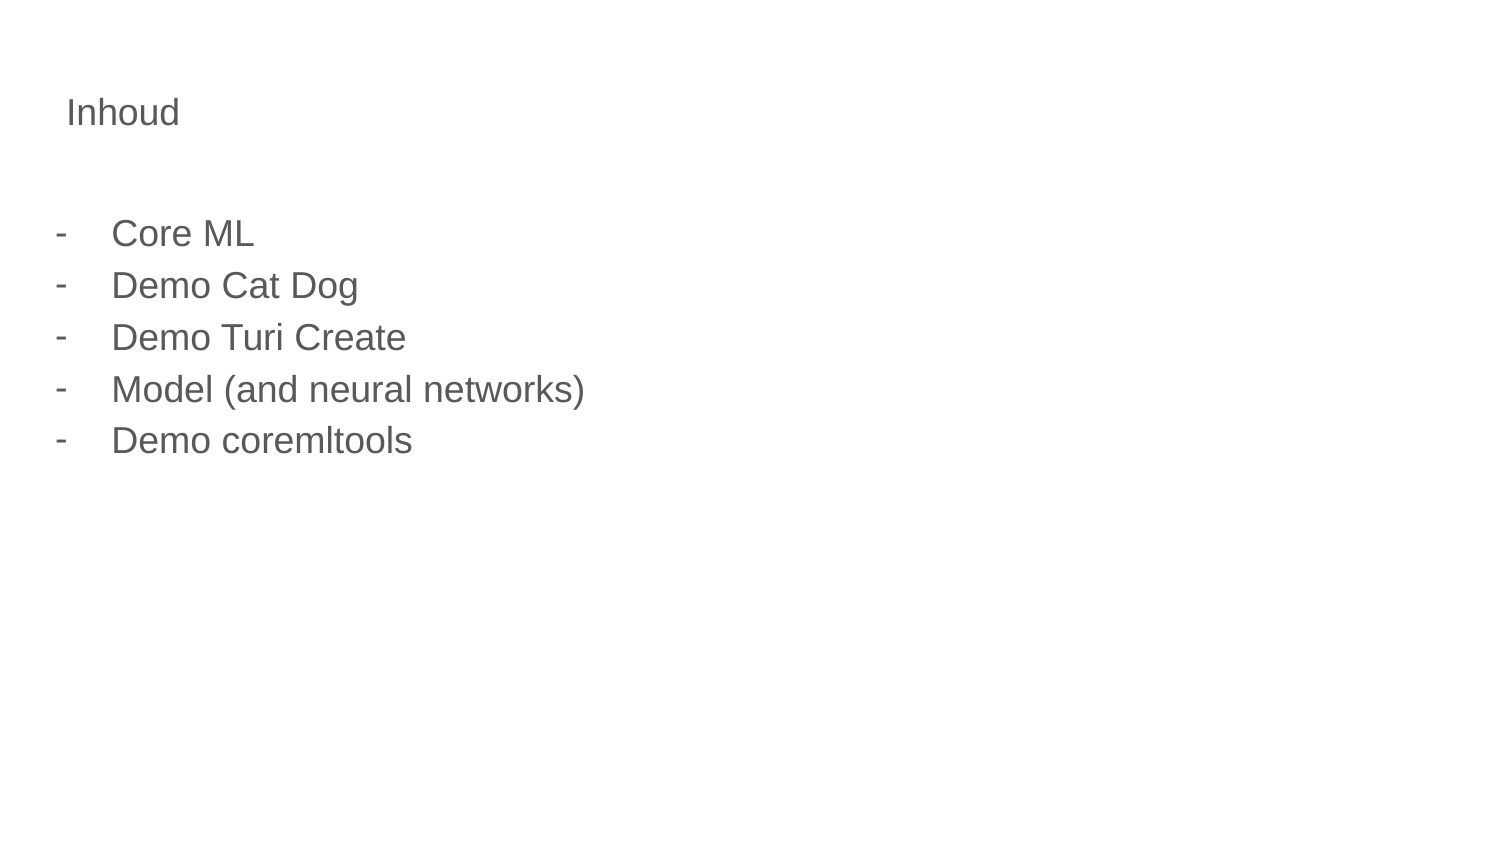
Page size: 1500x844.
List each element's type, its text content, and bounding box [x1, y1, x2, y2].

title Inhoud [51, 72, 1449, 167]
list Core ML Demo Cat Dog Demo Turi Create Model (and neural networks) Demo coremltools [21, 187, 1420, 749]
